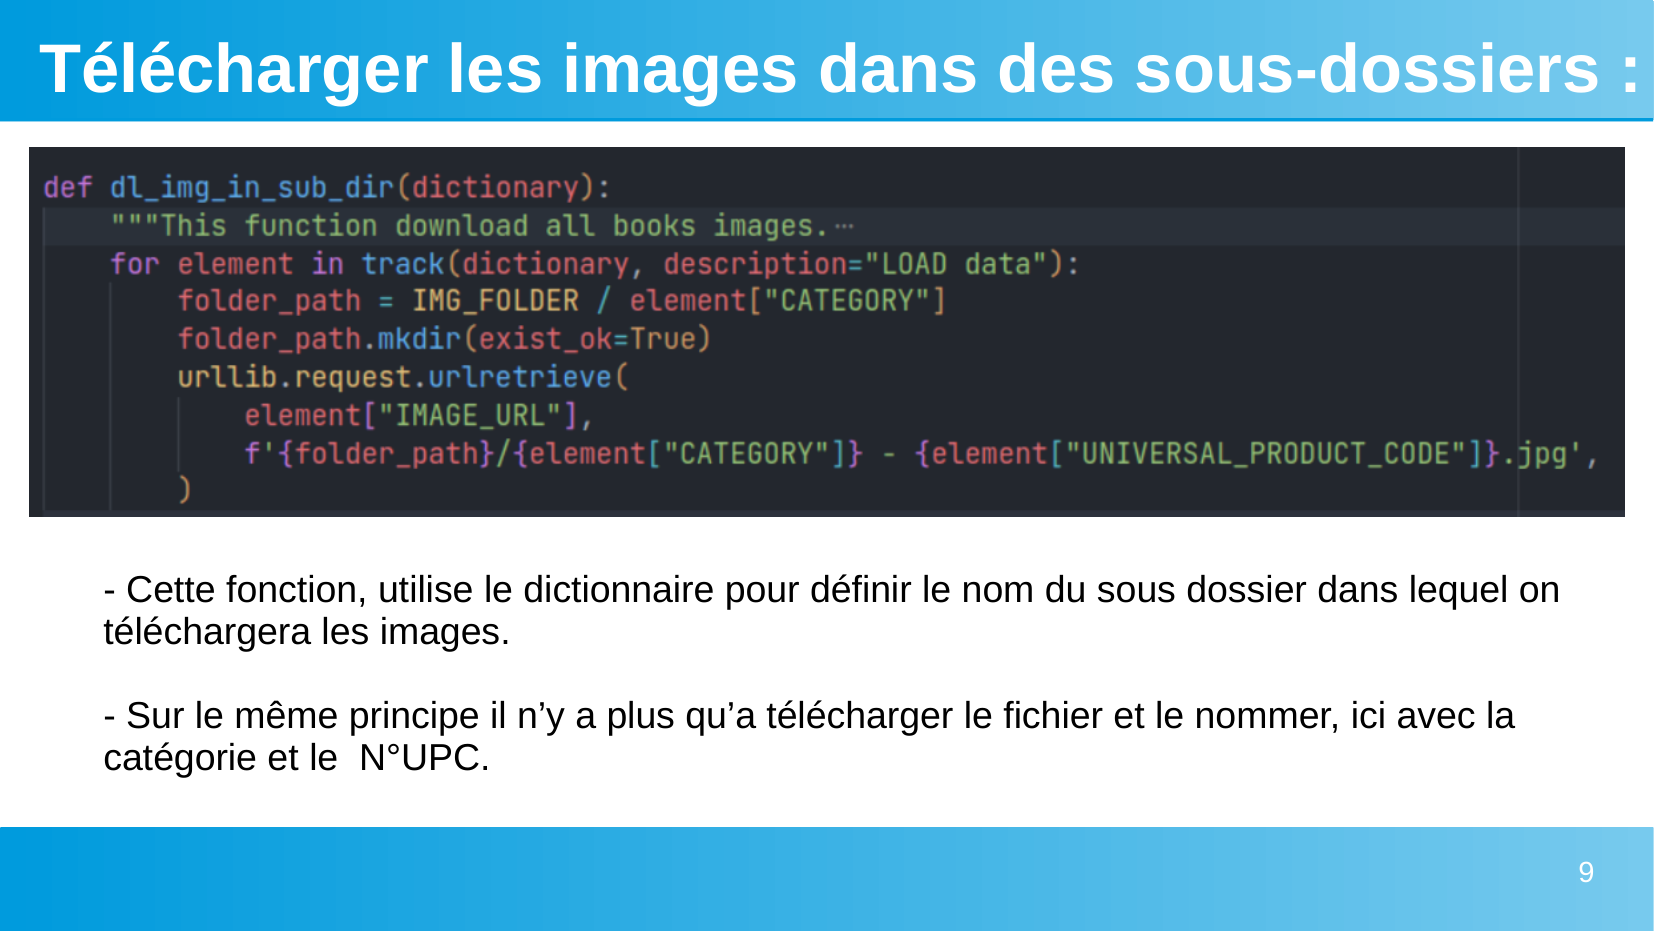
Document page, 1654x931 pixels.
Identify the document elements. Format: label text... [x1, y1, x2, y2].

text_box - Cette fonction, utilise le dictionnaire pour définir le nom du sous dossier dans lequel on téléchargera les images. - Sur le même principe il n’y a plus qu’a télécharger le fichier et le nommer, ici avec la catégorie et le N°UPC. [88, 561, 1577, 786]
title Télécharger les images dans des sous-dossiers : [29, 0, 1654, 146]
picture [29, 147, 1625, 517]
